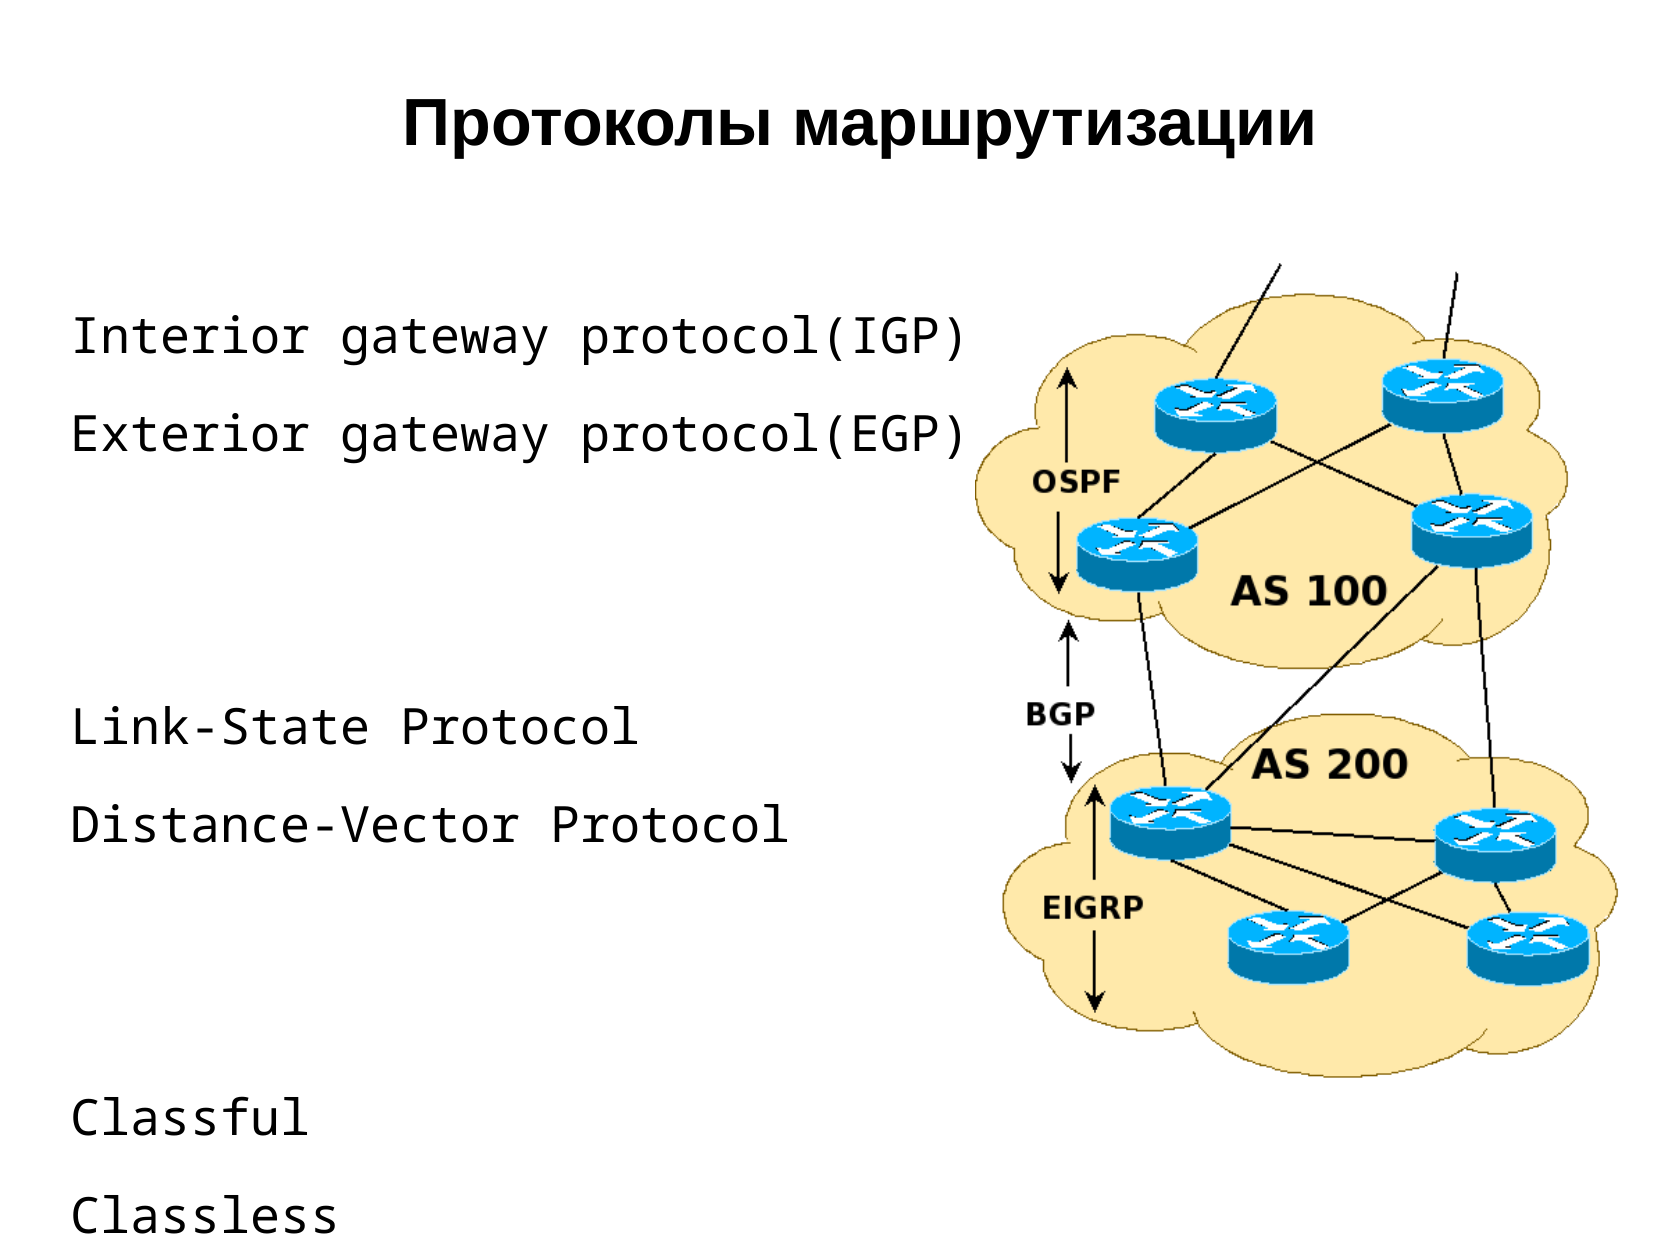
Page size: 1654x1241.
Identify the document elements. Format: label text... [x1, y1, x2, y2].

list Interior gateway protocol(IGP) Exterior gateway protocol(EGP) Link-State Protocol Distance-Vector Protocol Classful Classless [70, 300, 993, 1108]
picture [975, 262, 1625, 1101]
text_box Протоколы маршрутизации [123, 41, 1598, 166]
